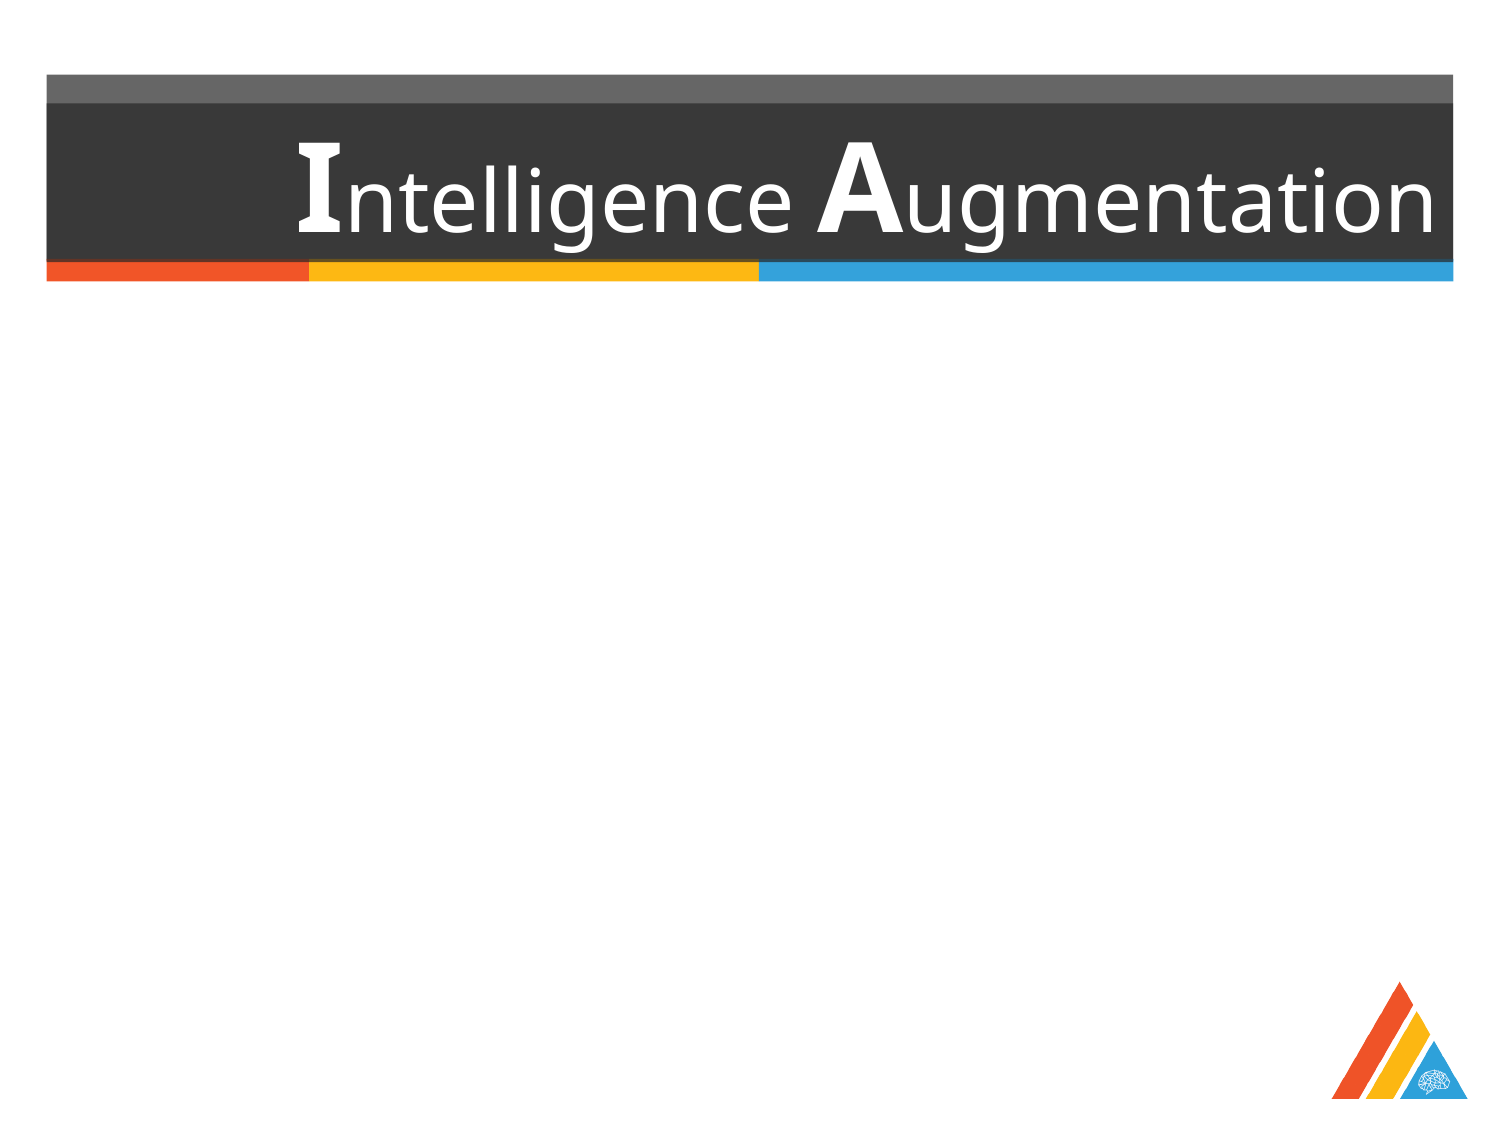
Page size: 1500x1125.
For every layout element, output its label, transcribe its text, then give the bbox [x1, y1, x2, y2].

picture [1331, 981, 1468, 1099]
title Intelligence Augmentation [46, 103, 1454, 263]
